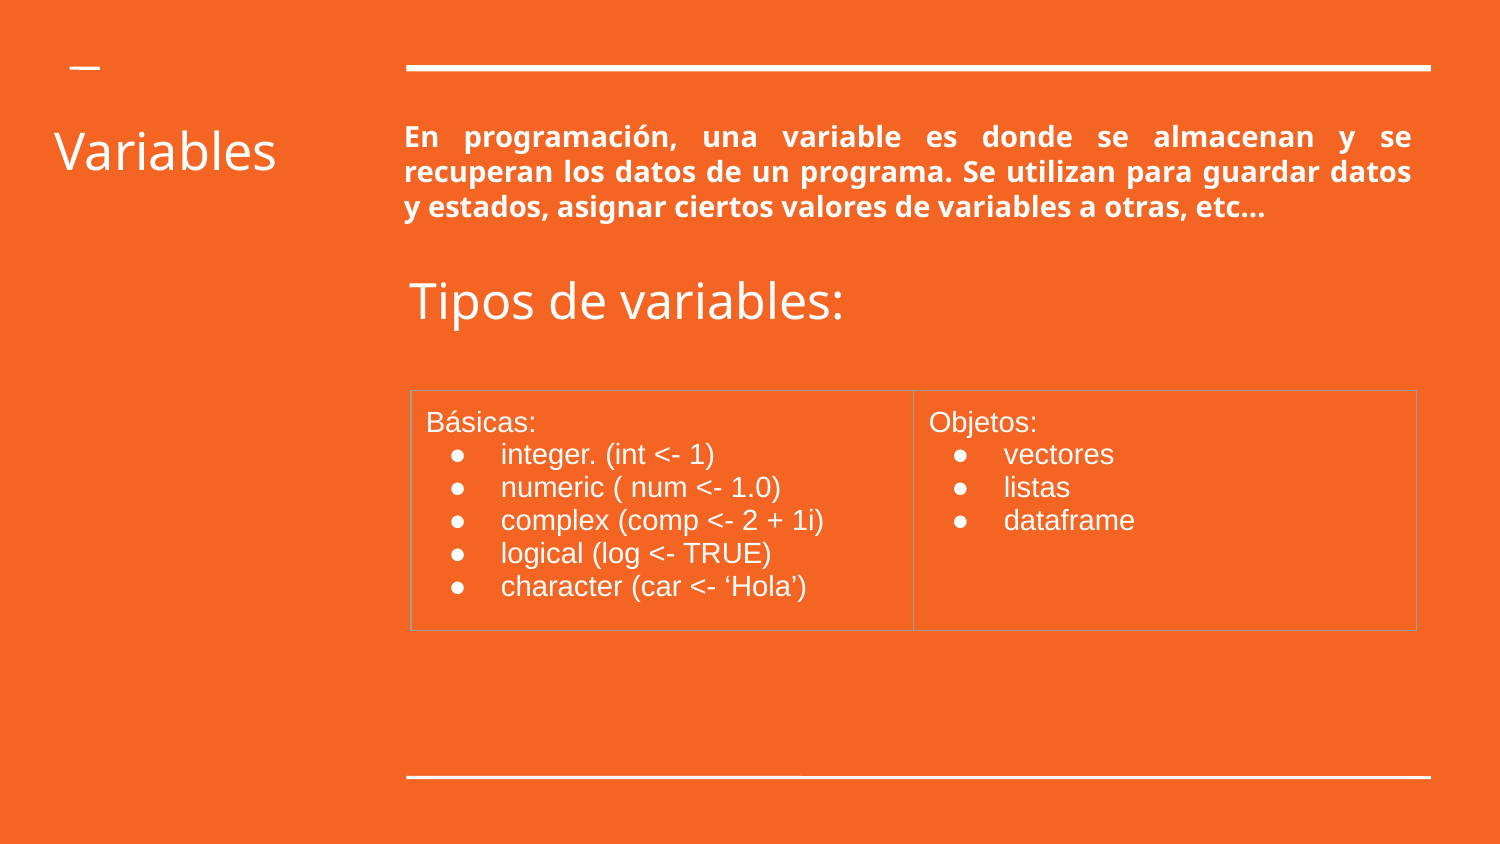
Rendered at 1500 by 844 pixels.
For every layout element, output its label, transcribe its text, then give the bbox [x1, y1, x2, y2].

text_box Variables [39, 103, 379, 196]
table_header Básicas: integer. (int <- 1) numeric ( num <- 1.0) complex (comp <- 2 + 1i) logical (log <- TRUE) character (car <- ‘Hola’) [412, 391, 913, 630]
subtitle Tipos de variables: [394, 271, 1434, 345]
table_header Objetos: vectores listas dataframe [914, 391, 1416, 630]
title En programación, una variable es donde se almacenan y se recuperan los datos de un programa. Se utilizan para guardar datos y estados, asignar ciertos valores de variables a otras, etc… [389, 103, 1428, 254]
